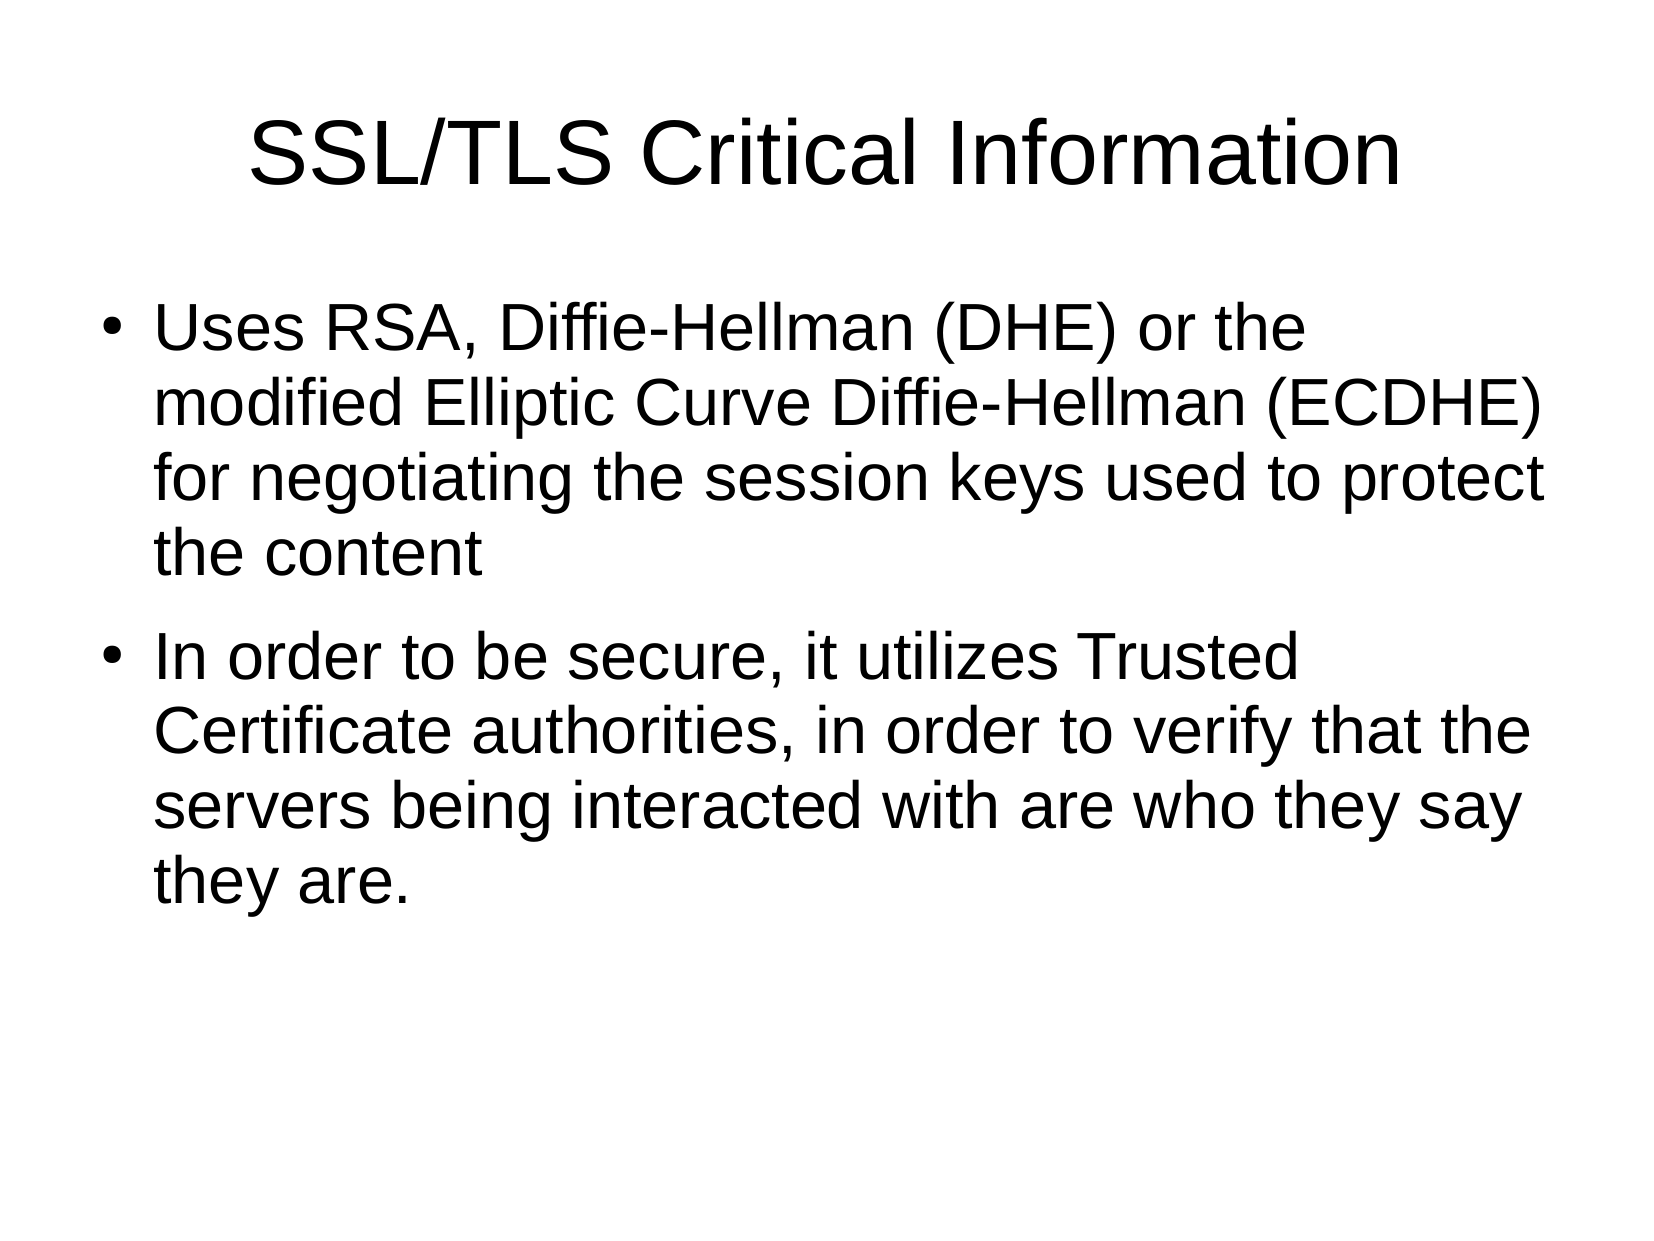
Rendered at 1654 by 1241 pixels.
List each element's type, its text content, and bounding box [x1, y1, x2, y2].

list Uses RSA, Diffie-Hellman (DHE) or the modified Elliptic Curve Diffie-Hellman (ECDHE) for negotiating the session keys used to protect the content In order to be secure, it utilizes Trusted Certificate authorities, in order to verify that the servers being interacted with are who they say they are. [82, 290, 1571, 1010]
title SSL/TLS Critical Information [82, 49, 1571, 257]
